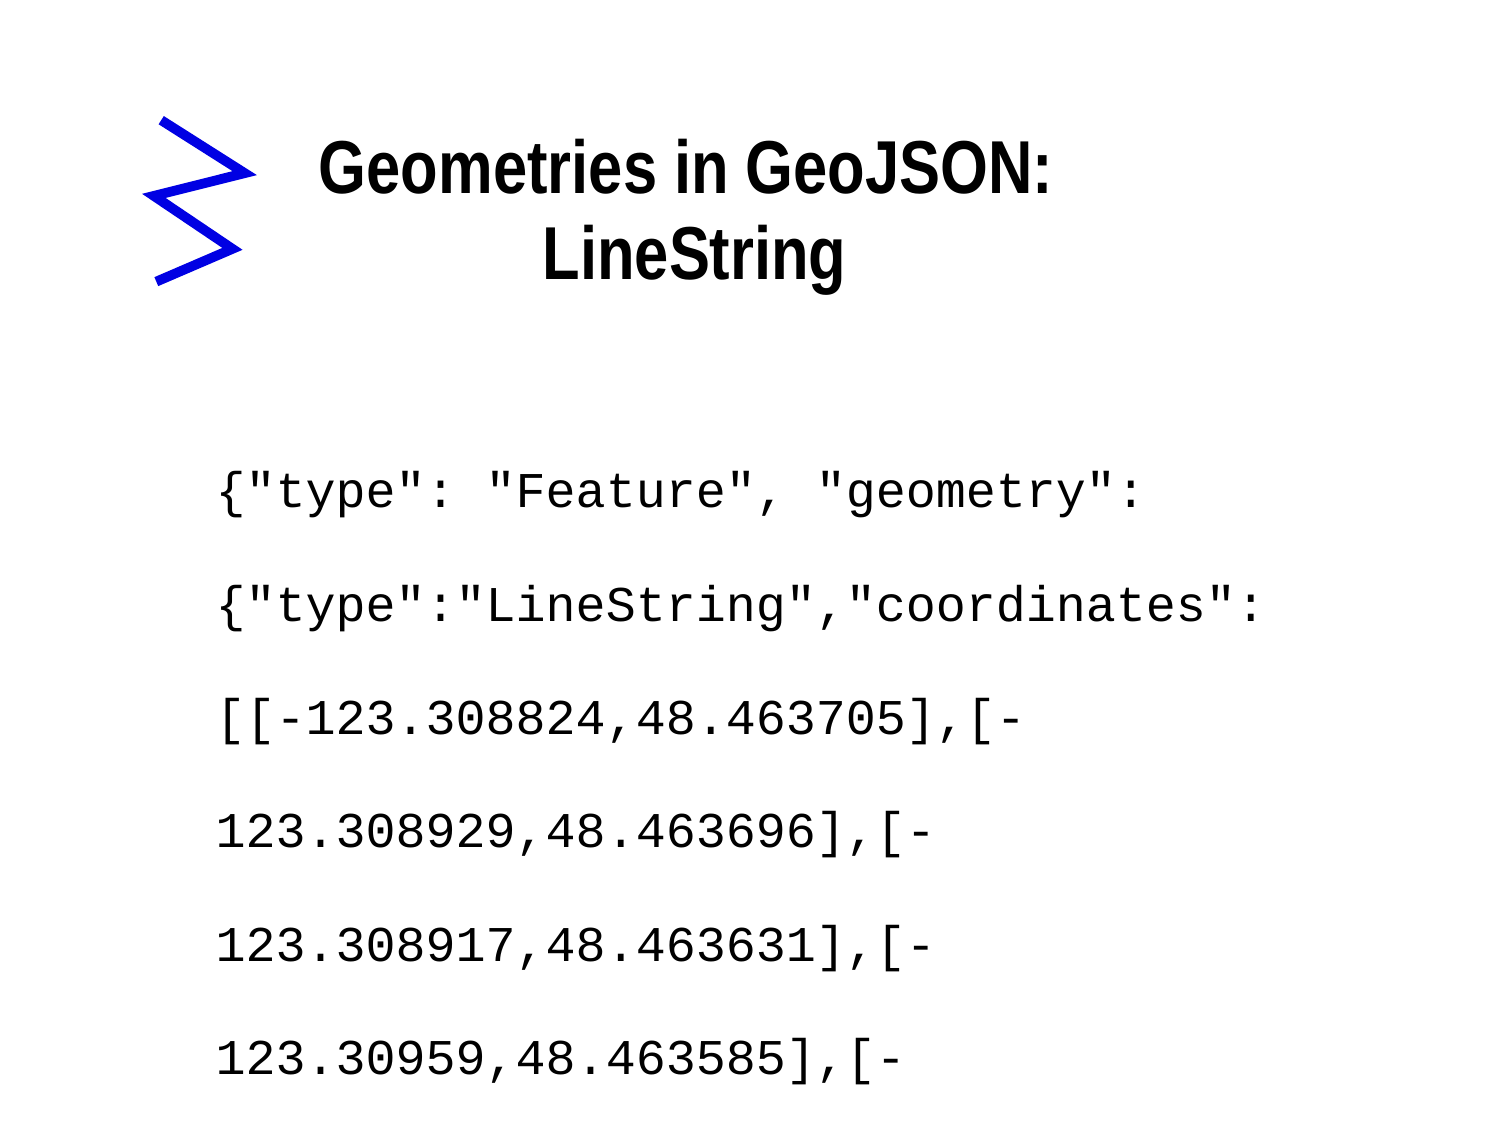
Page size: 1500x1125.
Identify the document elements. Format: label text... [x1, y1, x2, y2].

title Geometries in GeoJSON: LineString [181, 115, 1209, 304]
text_box {"type": "Feature", "geometry":{"type":"LineString","coordinates":[[-123.308824,48.463705],[-123.308929,48.463696],[-123.308917,48.463631],[-123.30959,48.463585],[-123.309719,48.463626]]}} [200, 401, 1288, 1061]
picture [141, 115, 258, 287]
